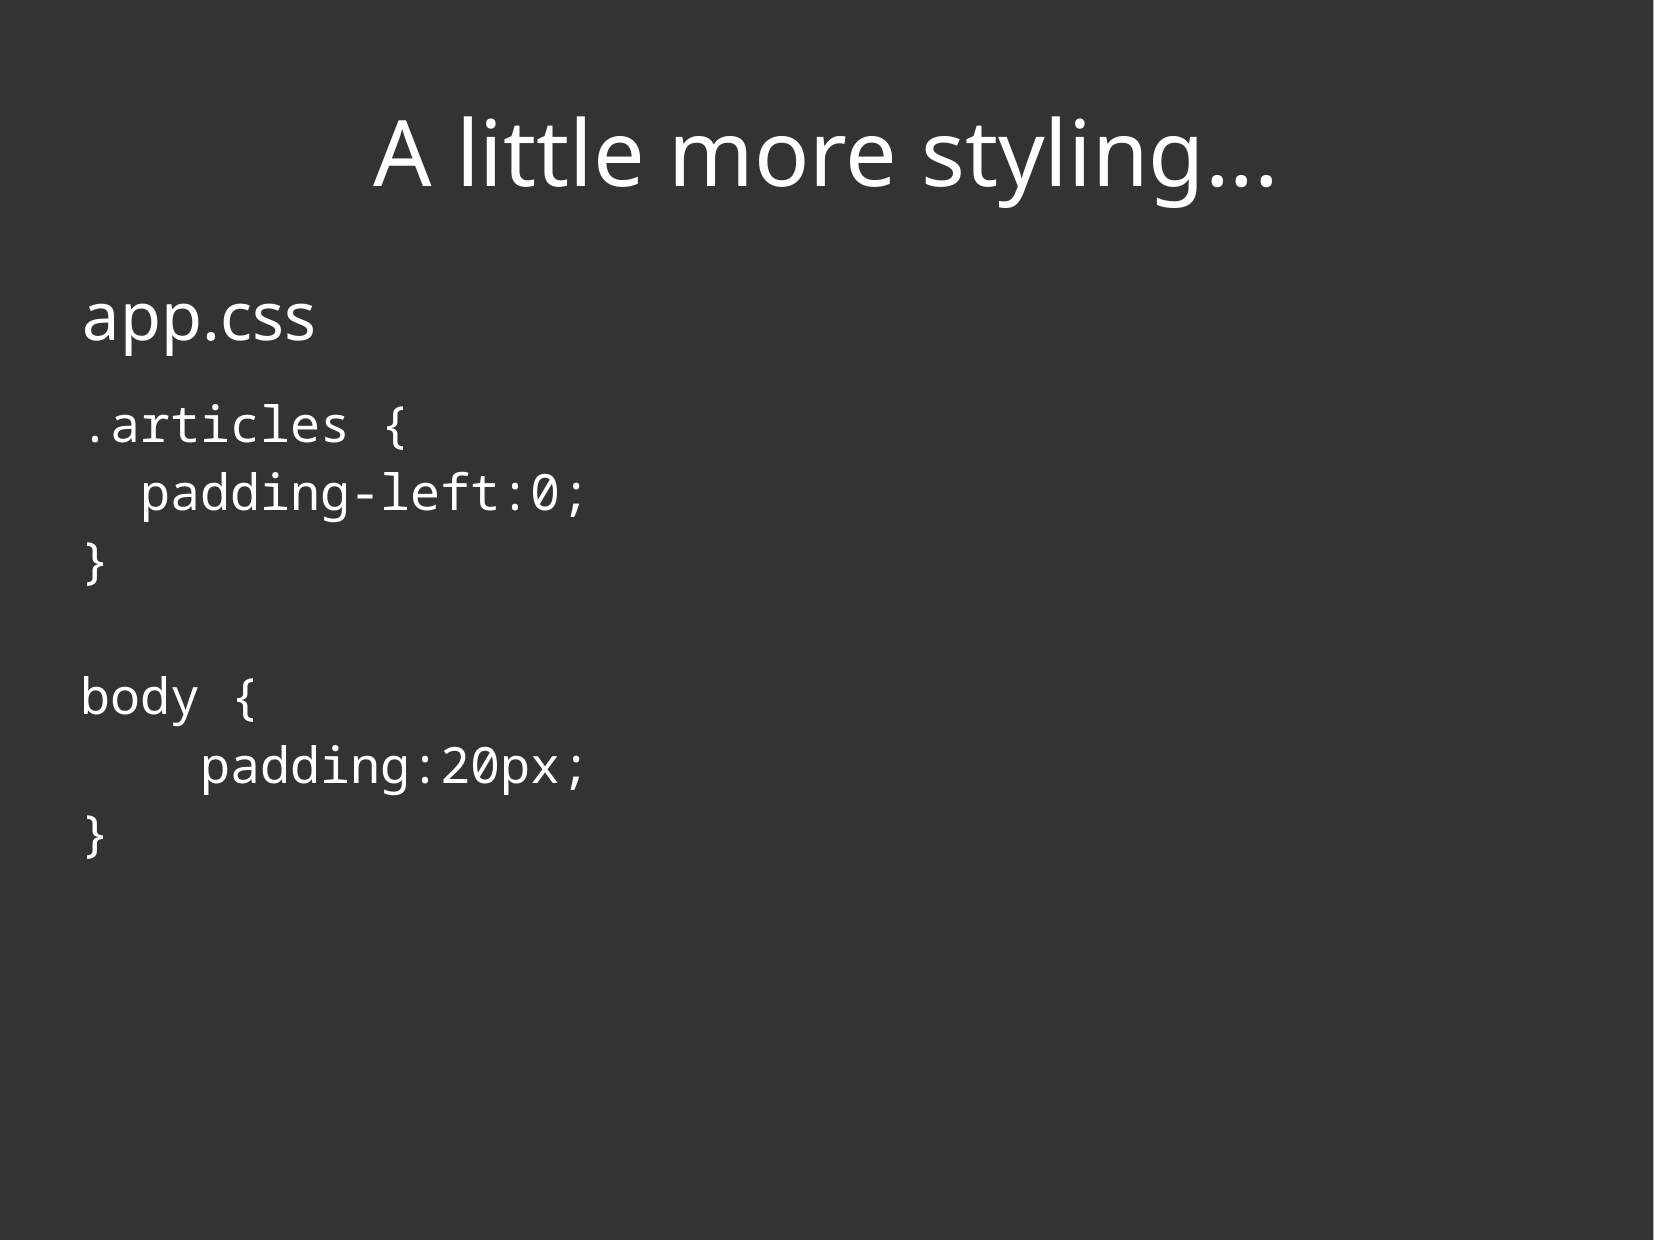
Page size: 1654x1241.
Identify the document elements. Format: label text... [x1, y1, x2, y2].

title A little more styling... [82, 47, 1571, 242]
title app.css [82, 242, 1572, 388]
text_box .articles { padding-left:0; } body { padding:20px; } [65, 381, 1554, 797]
